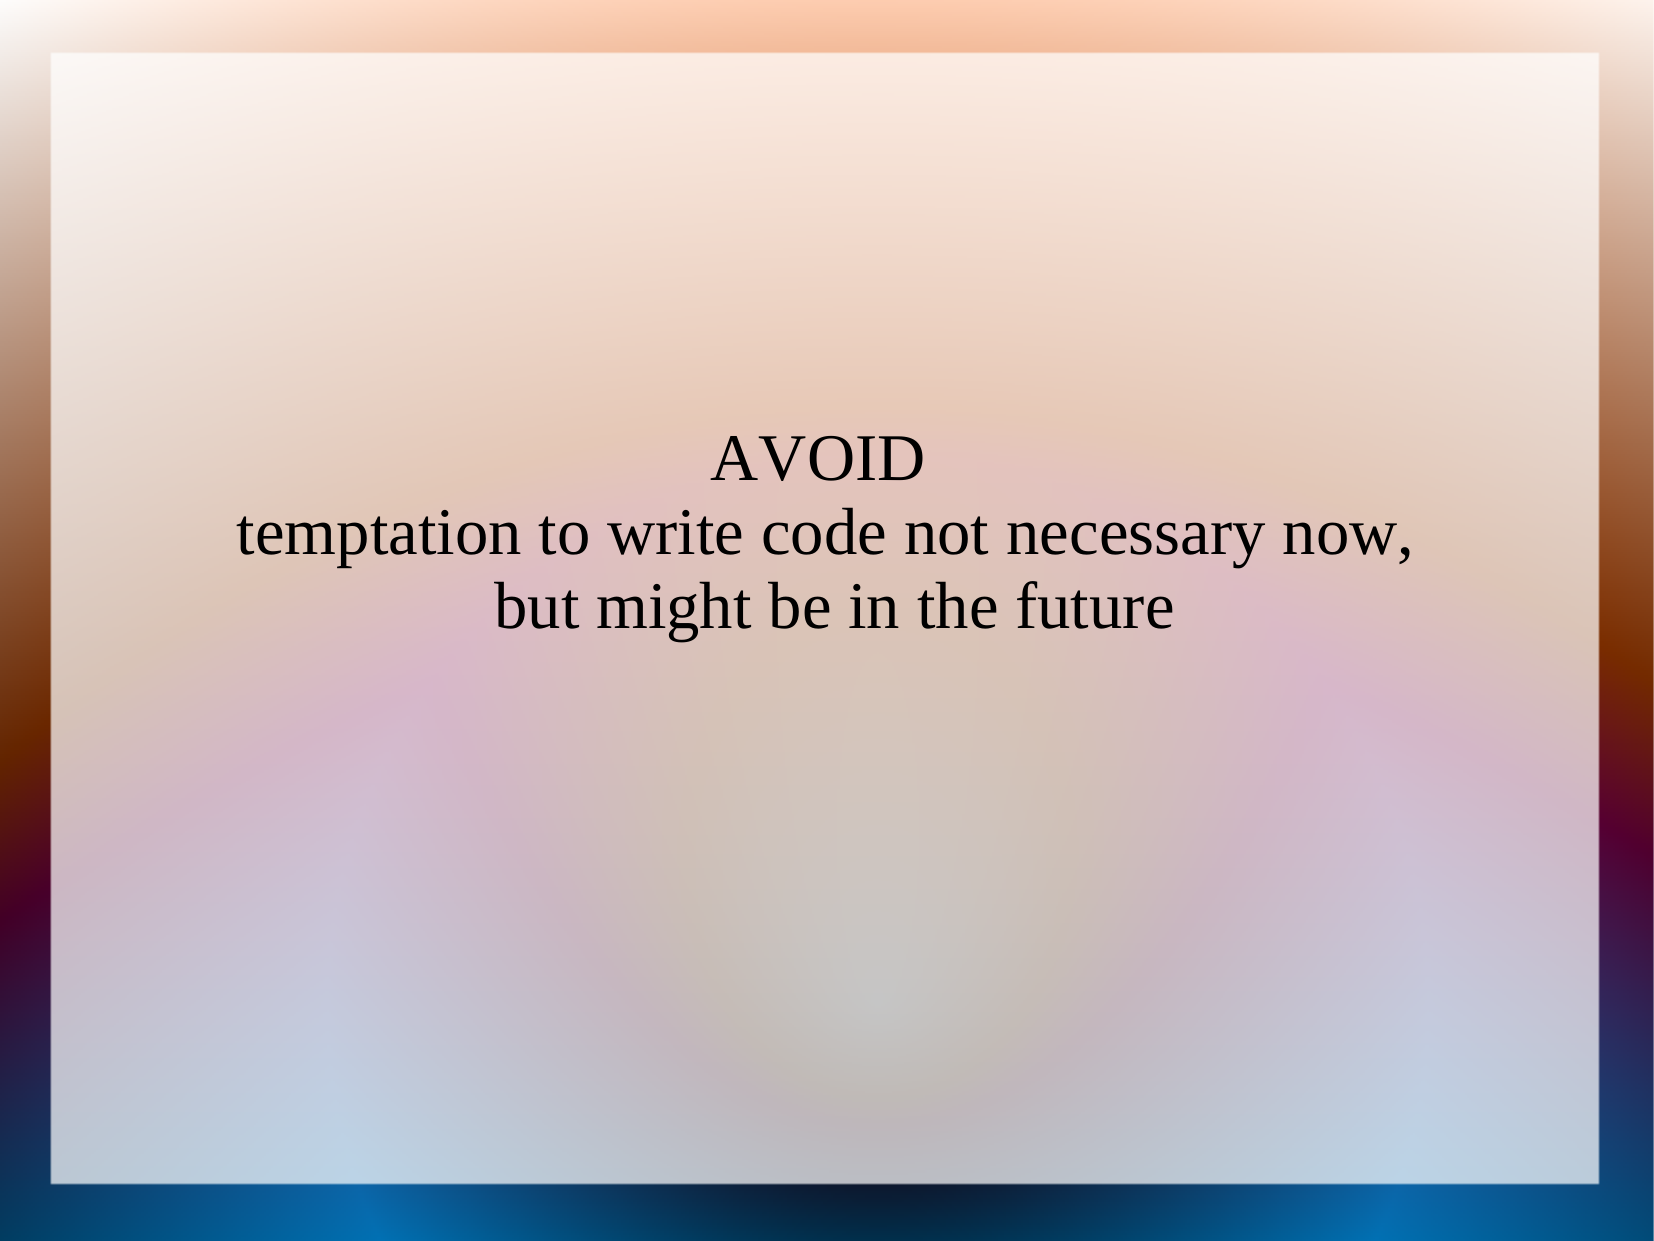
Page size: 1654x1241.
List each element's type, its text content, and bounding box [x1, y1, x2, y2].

subtitle AVOID temptation to write code not necessary now, but might be in the future [82, 55, 1571, 1010]
picture [0, 0, 1654, 1241]
